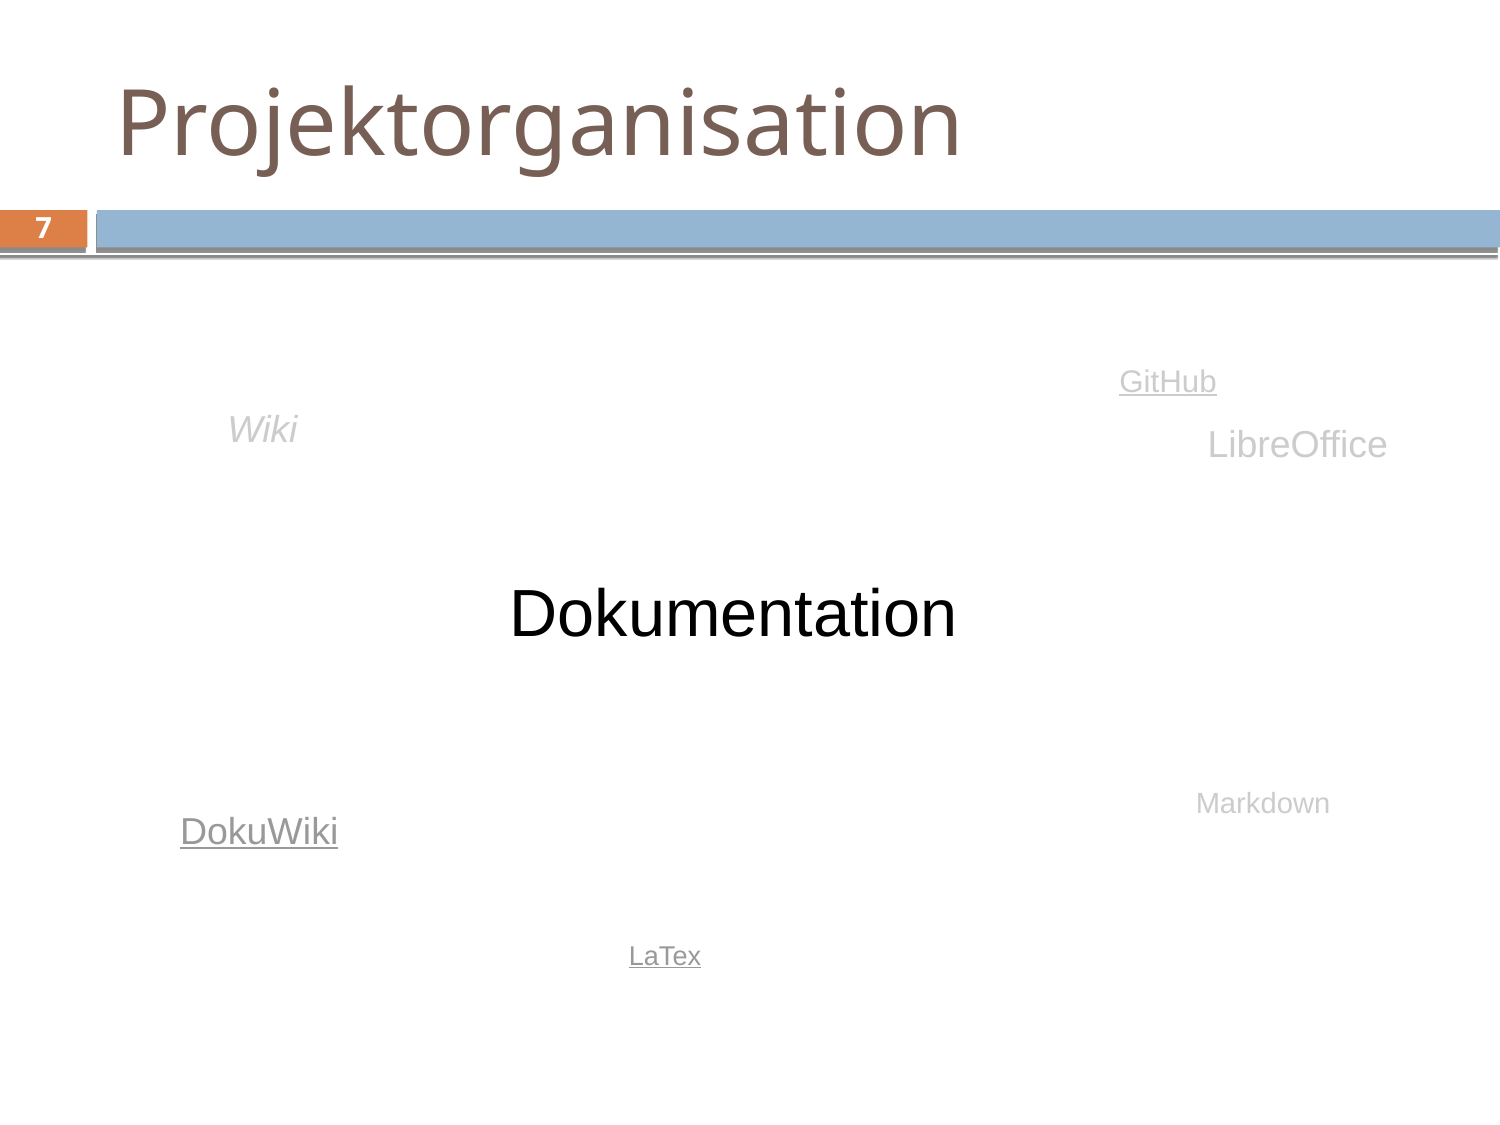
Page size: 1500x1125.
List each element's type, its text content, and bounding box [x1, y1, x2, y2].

text_box LibreOffice [1192, 415, 1403, 473]
text_box GitHub [1104, 356, 1236, 407]
subtitle Dokumentation [47, 274, 1385, 1028]
text_box LaTex [614, 933, 721, 979]
text_box Wiki [212, 401, 347, 459]
text_box DokuWiki [165, 803, 384, 860]
title Projektorganisation [100, 37, 1438, 200]
text_box Markdown [1181, 779, 1346, 828]
